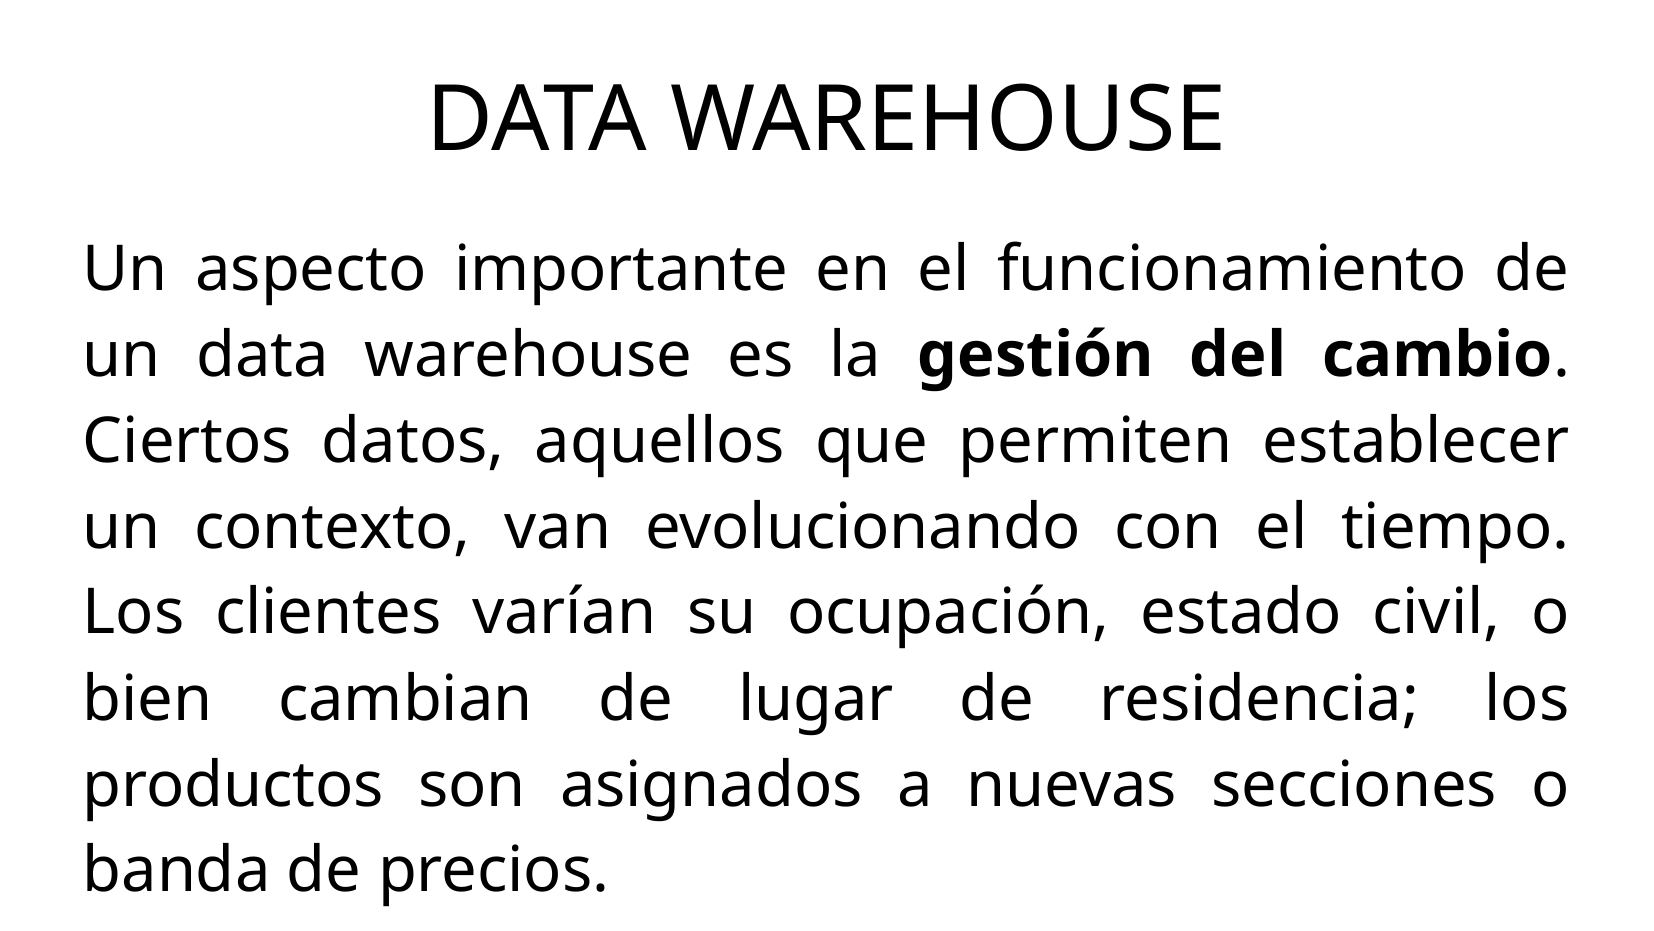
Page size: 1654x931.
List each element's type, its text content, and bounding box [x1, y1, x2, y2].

list Un aspecto importante en el funcionamiento de un data warehouse es la gestión del cambio. Ciertos datos, aquellos que permiten establecer un contexto, van evolucionando con el tiempo. Los clientes varían su ocupación, estado civil, o bien cambian de lugar de residencia; los productos son asignados a nuevas secciones o banda de precios. [82, 217, 1571, 916]
title DATA WAREHOUSE [82, 37, 1571, 193]
